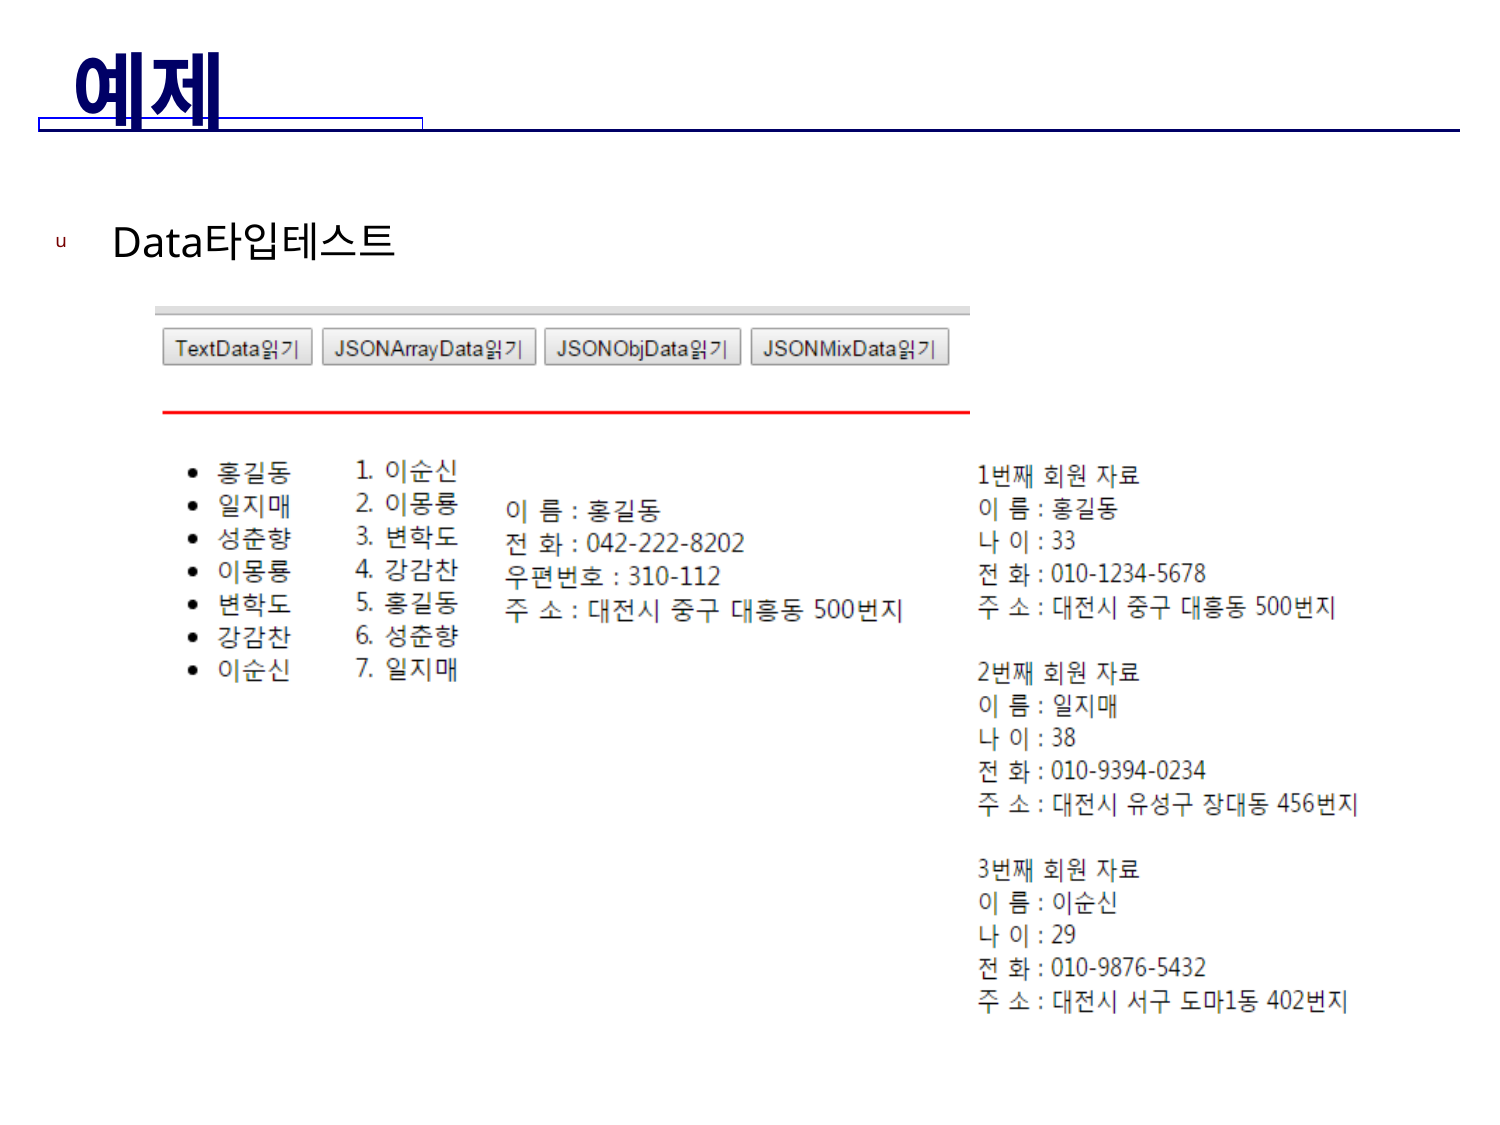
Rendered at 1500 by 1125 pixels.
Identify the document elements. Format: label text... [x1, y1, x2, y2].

title 예제 [58, 31, 1077, 110]
list Data타입테스트 [40, 208, 1460, 1049]
picture [495, 486, 921, 639]
picture [343, 446, 475, 693]
picture [155, 306, 1405, 1039]
